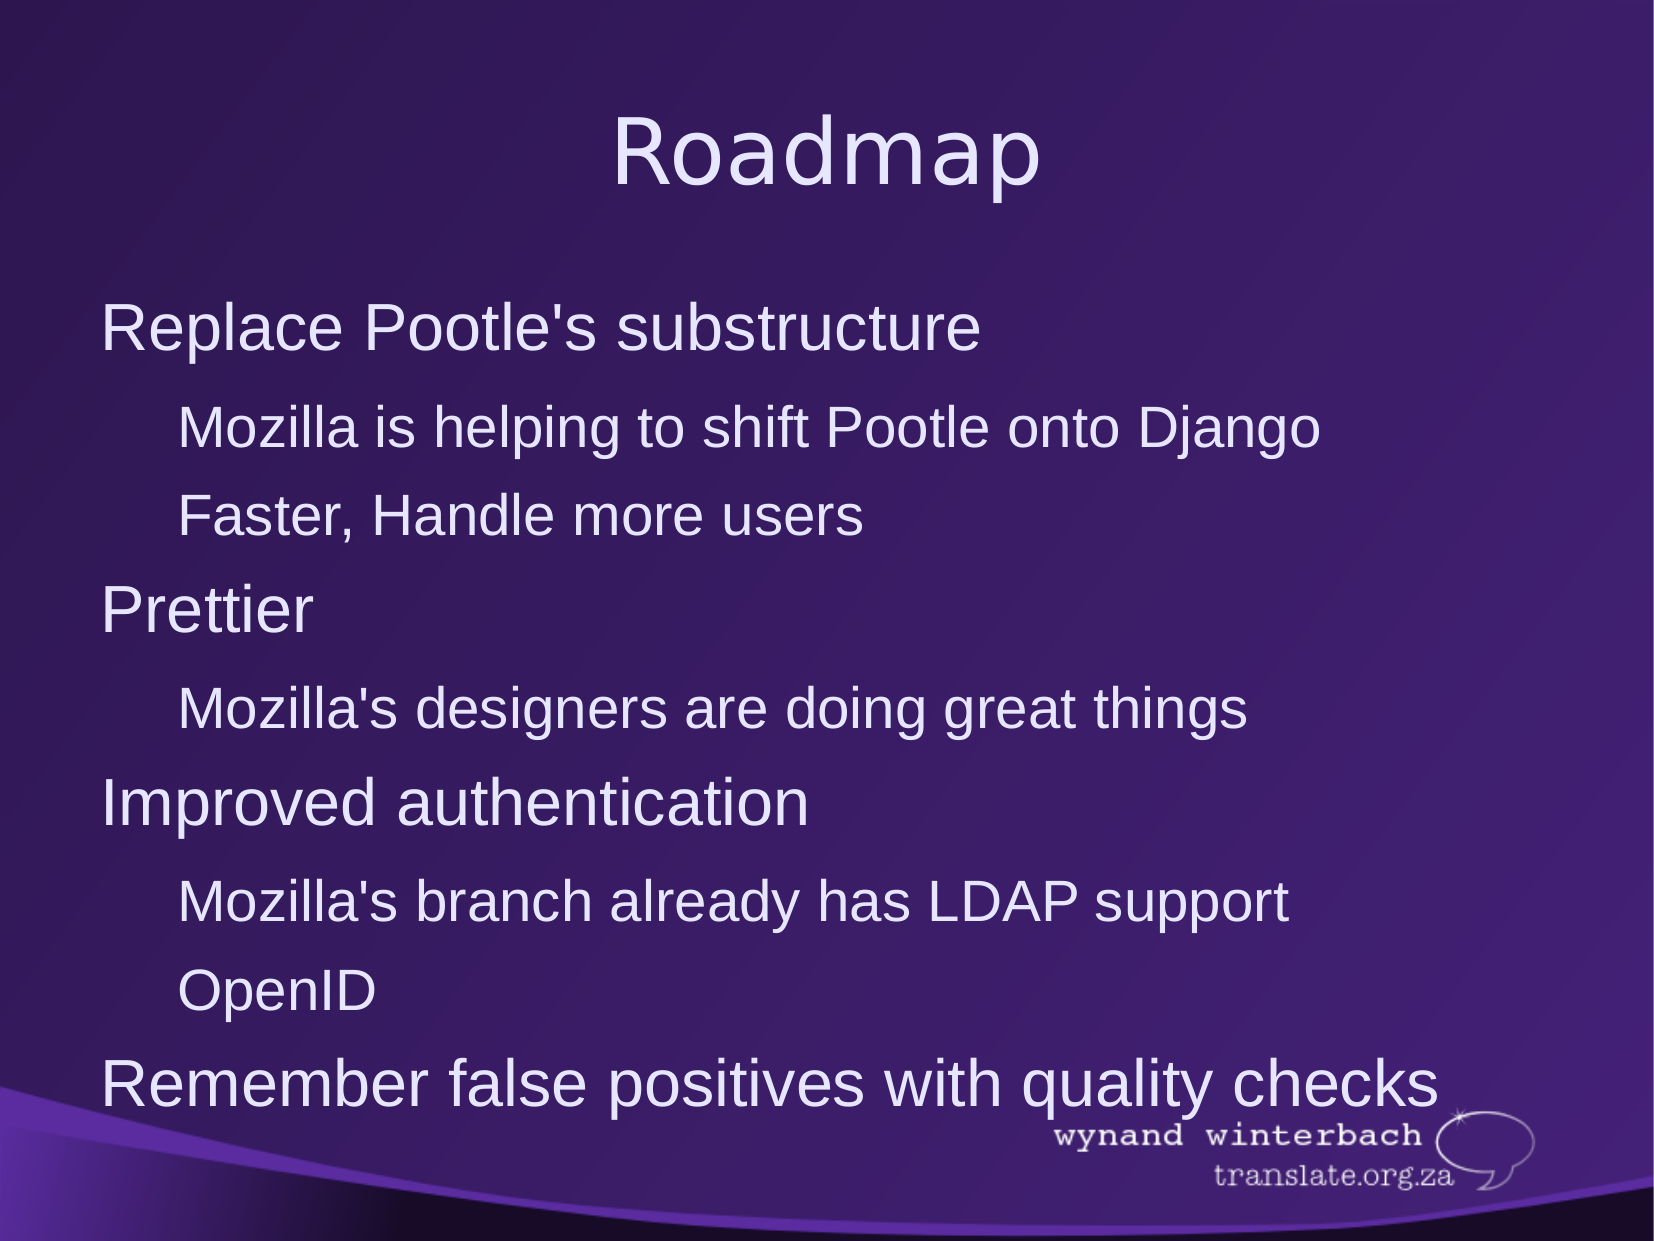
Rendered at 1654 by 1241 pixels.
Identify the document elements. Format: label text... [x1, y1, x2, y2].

list Replace Pootle's substructure Mozilla is helping to shift Pootle onto Django Faster, Handle more users Prettier Mozilla's designers are doing great things Improved authentication Mozilla's branch already has LDAP support OpenID Remember false positives with quality checks [82, 290, 1571, 1121]
picture [0, 0, 1654, 1241]
title Roadmap [82, 49, 1571, 257]
